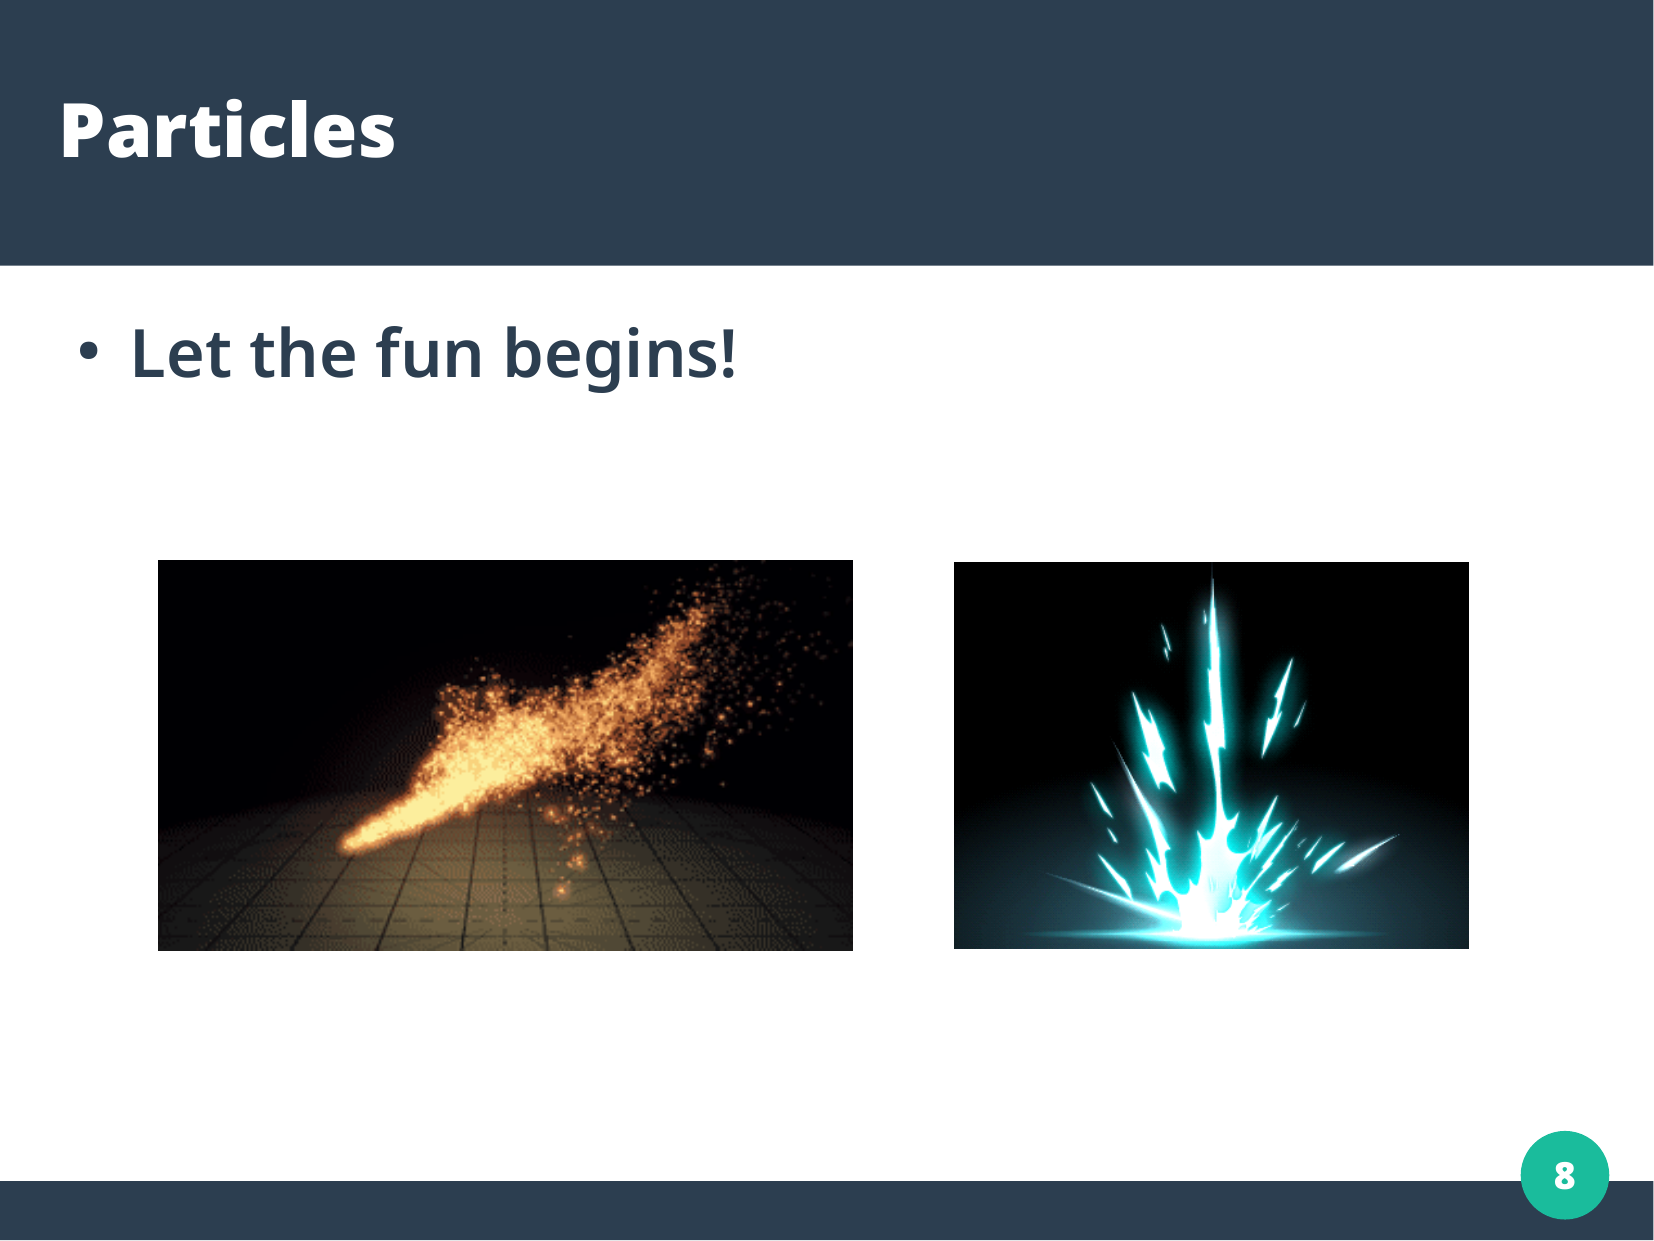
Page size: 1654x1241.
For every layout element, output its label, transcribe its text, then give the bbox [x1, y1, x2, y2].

picture [158, 560, 853, 951]
list Let the fun begins! [59, 306, 1565, 1105]
picture [954, 562, 1469, 949]
title Particles [59, 49, 1595, 207]
